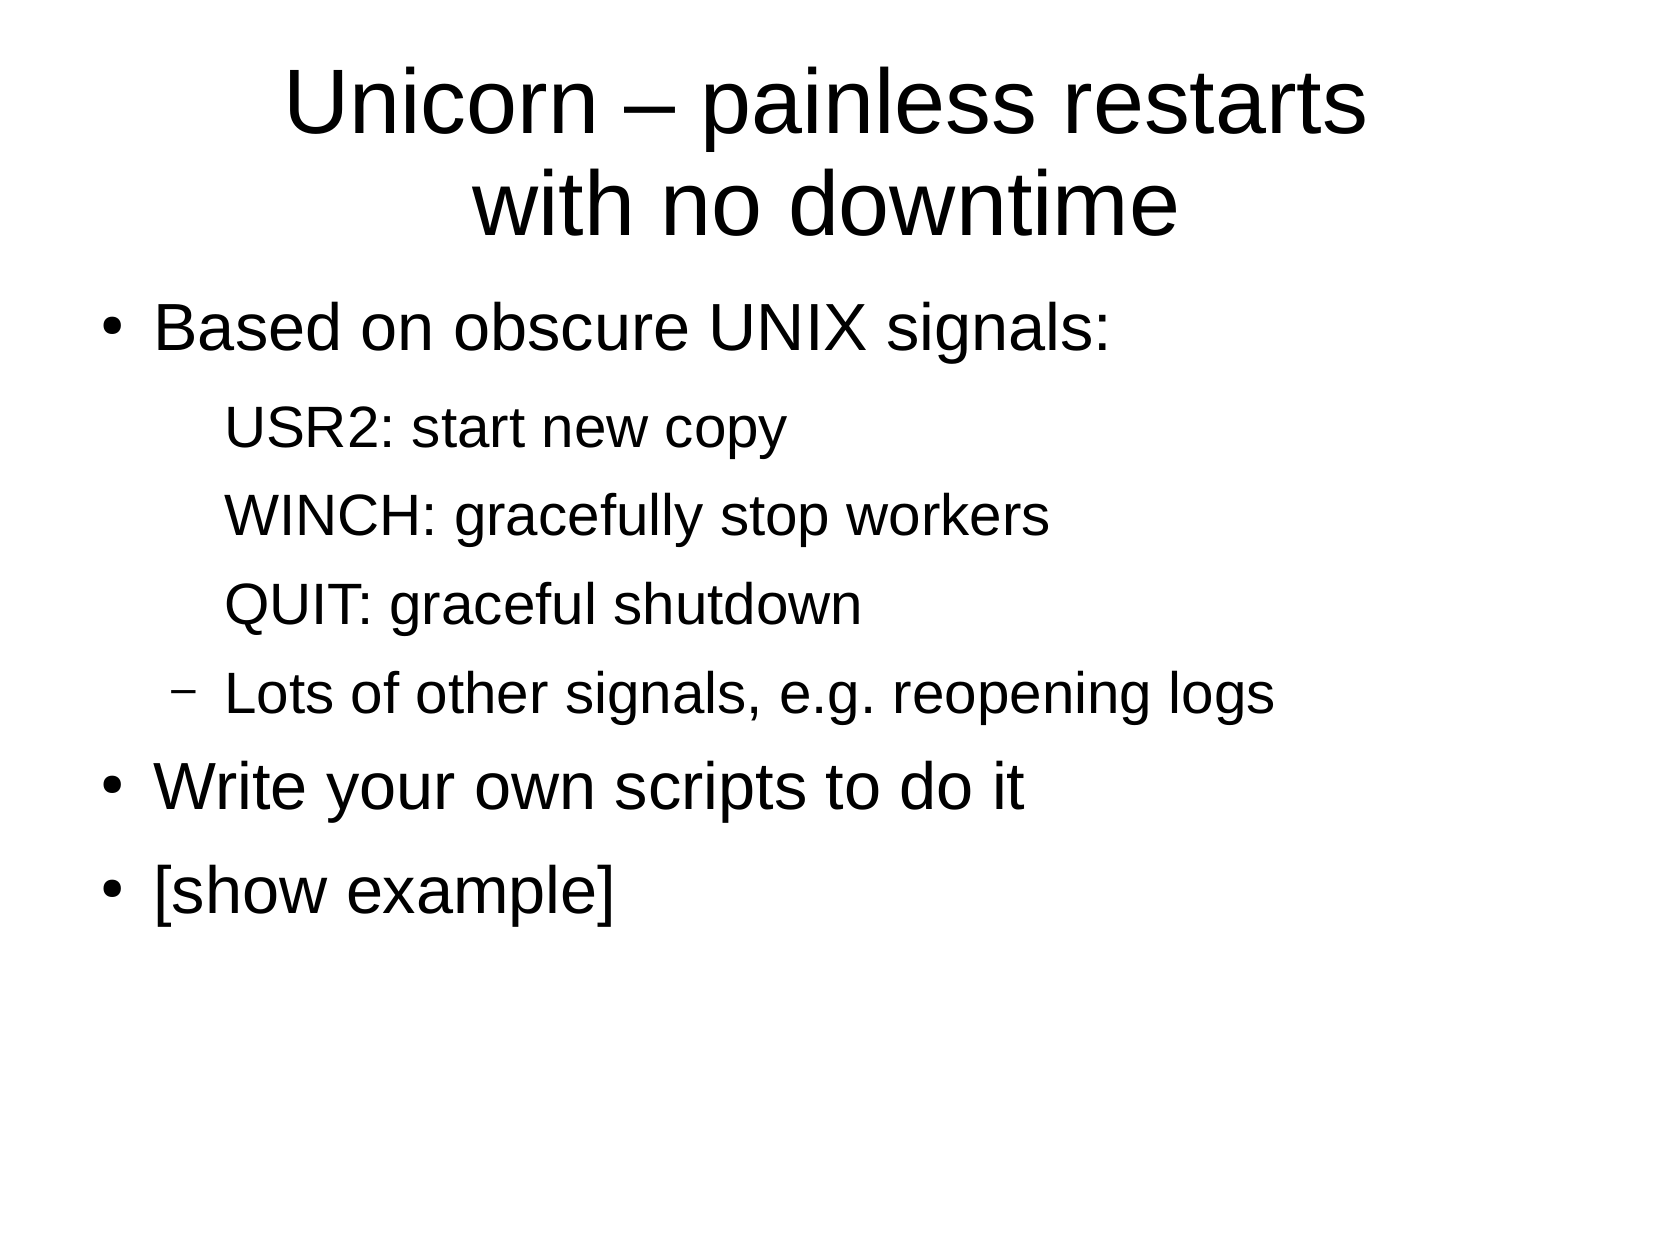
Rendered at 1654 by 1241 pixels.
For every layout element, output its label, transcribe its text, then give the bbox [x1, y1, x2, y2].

title Unicorn – painless restarts with no downtime [82, 49, 1571, 257]
list Based on obscure UNIX signals: USR2: start new copy WINCH: gracefully stop workers QUIT: graceful shutdown Lots of other signals, e.g. reopening logs Write your own scripts to do it [show example] [82, 290, 1571, 1109]
